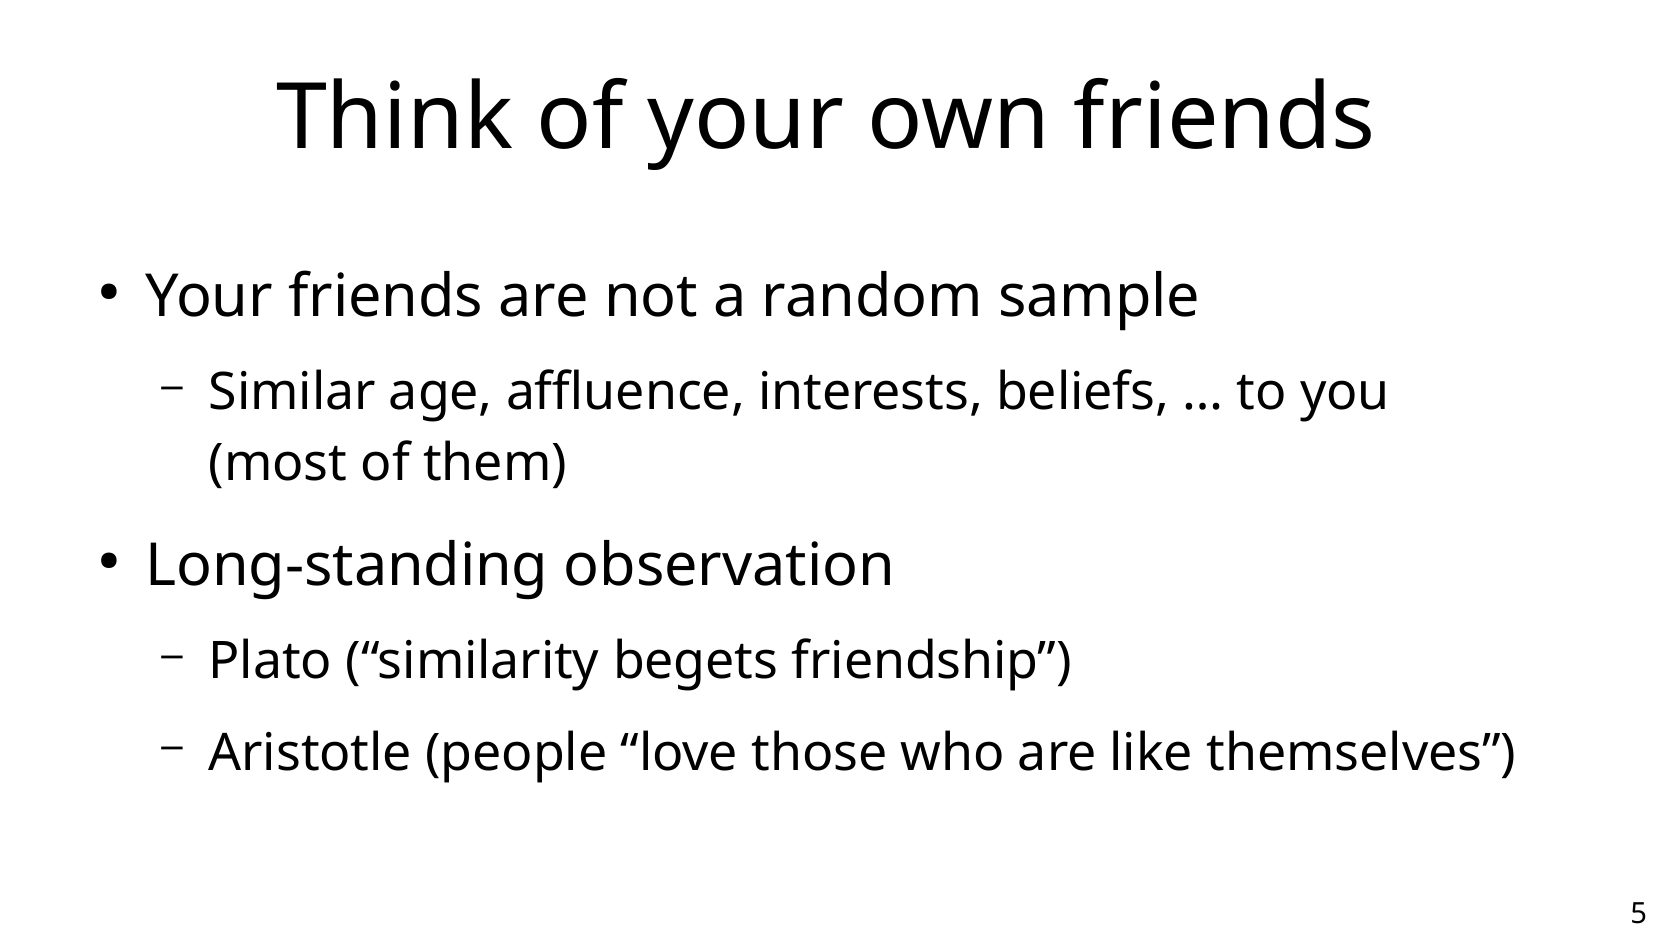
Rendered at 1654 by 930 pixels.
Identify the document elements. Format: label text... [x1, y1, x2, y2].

title Think of your own friends [82, 1, 1571, 225]
list Your friends are not a random sample Similar age, affluence, interests, beliefs, … to you (most of them) Long-standing observation Plato (“similarity begets friendship”) Aristotle (people “love those who are like themselves”) [82, 252, 1571, 793]
